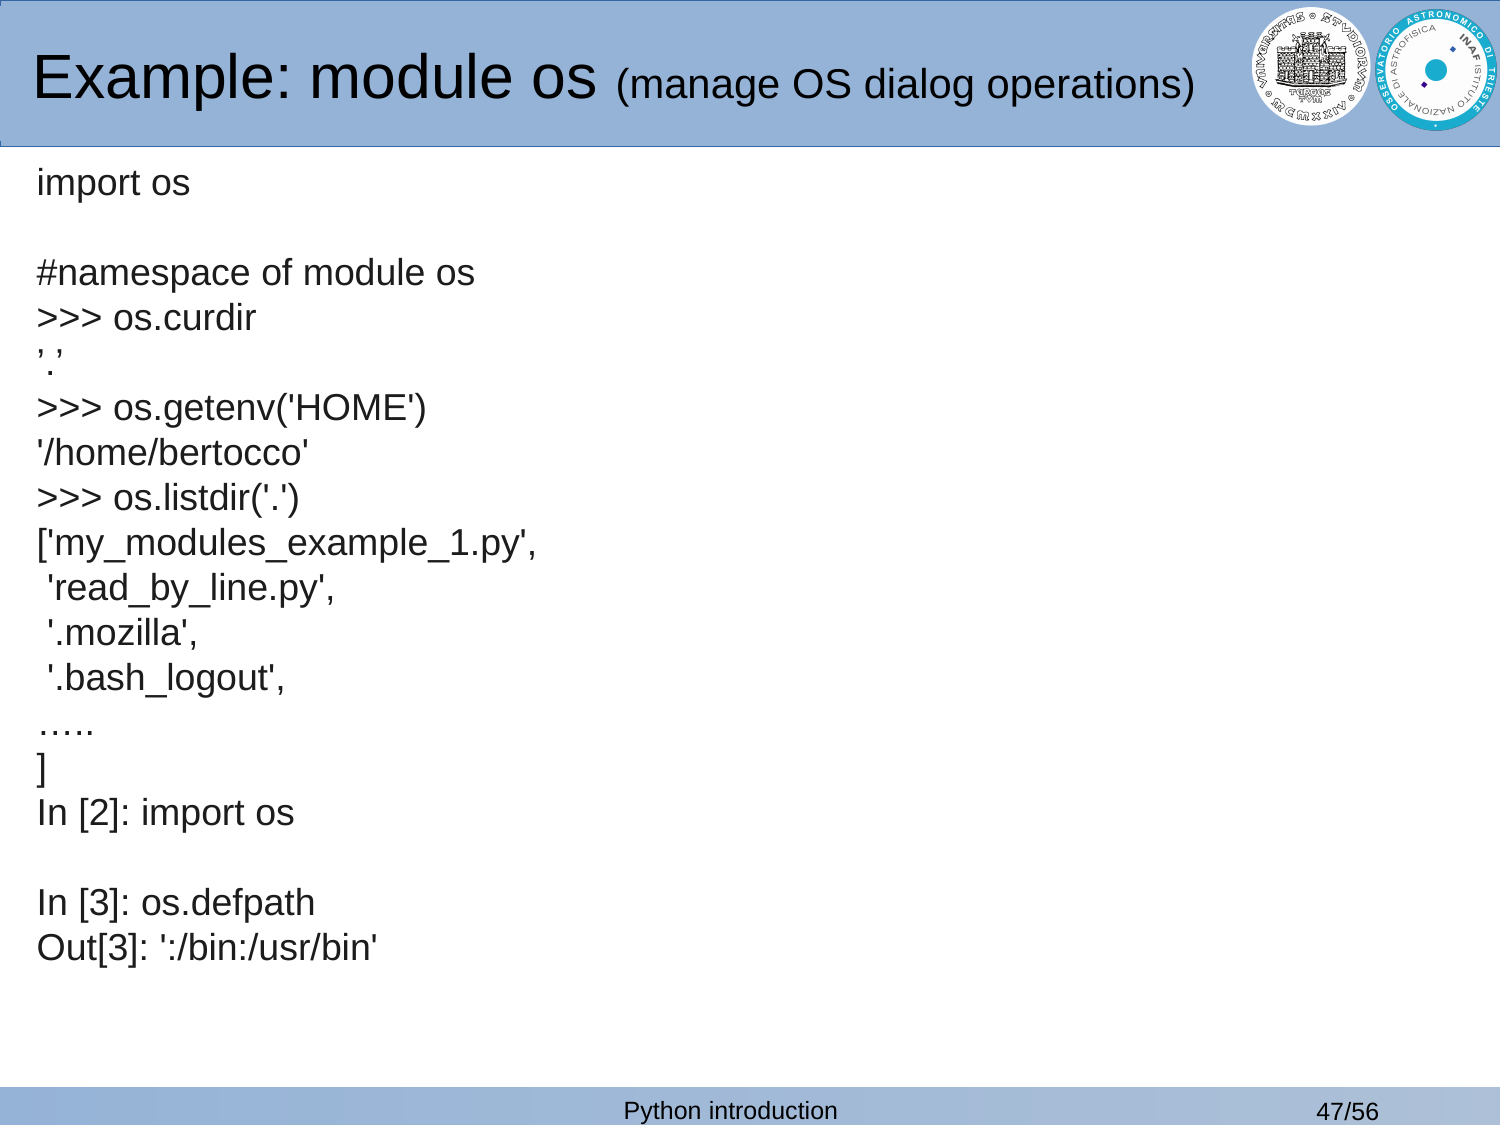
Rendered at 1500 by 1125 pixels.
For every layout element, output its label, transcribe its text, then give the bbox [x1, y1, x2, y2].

list import os #namespace of module os >>> os.curdir ’.’ >>> os.getenv('HOME') '/home/bertocco' >>> os.listdir('.') ['my_modules_example_1.py', 'read_by_line.py', '.mozilla', '.bash_logout', ….. ] In [2]: import os In [3]: os.defpath Out[3]: ':/bin:/usr/bin' [21, 150, 1455, 1087]
text_box Example: module os (manage OS dialog operations) [0, 5, 1243, 141]
picture [1252, 0, 1500, 156]
